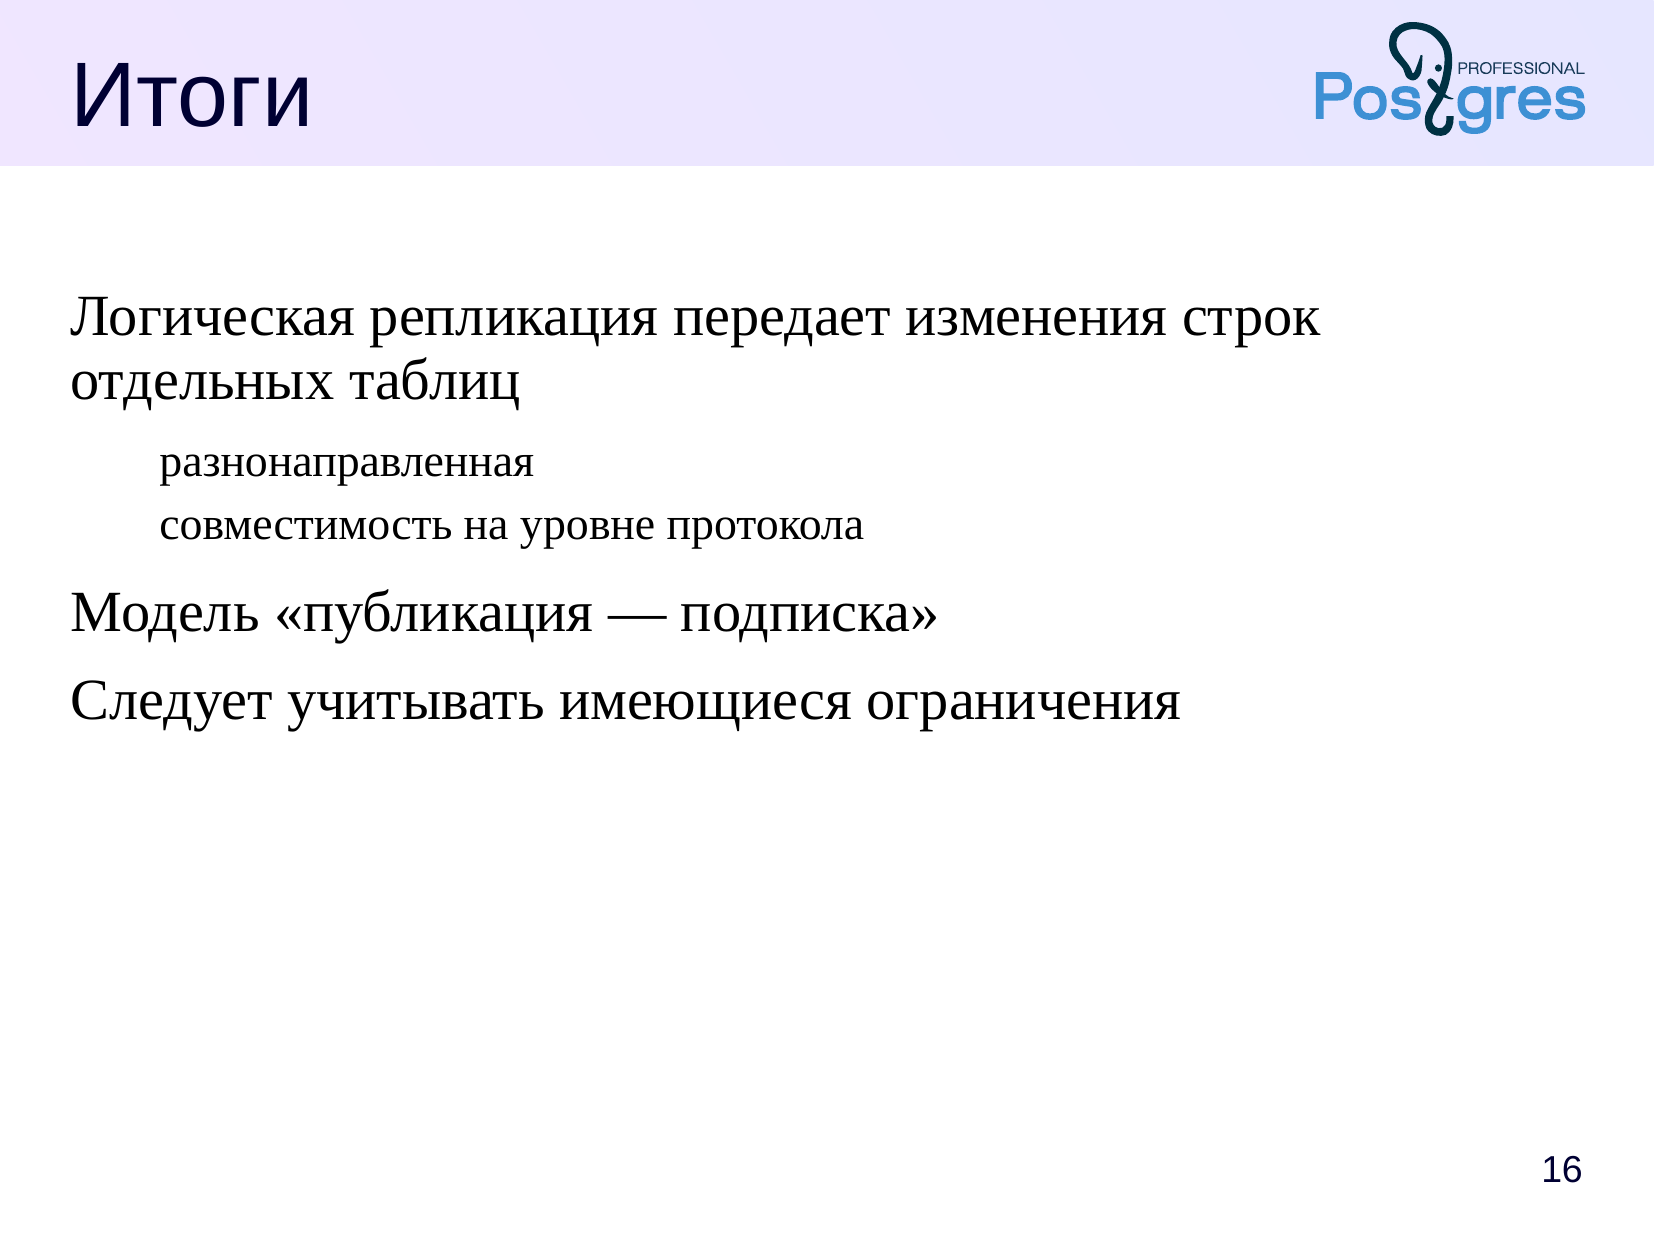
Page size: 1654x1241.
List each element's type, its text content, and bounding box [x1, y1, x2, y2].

list Логическая репликация передает изменения строк отдельных таблиц разнонаправленная совместимость на уровне протокола Модель «публикация — подписка» Следует учитывать имеющиеся ограничения [70, 283, 1583, 1134]
title Итоги [70, 43, 1241, 147]
